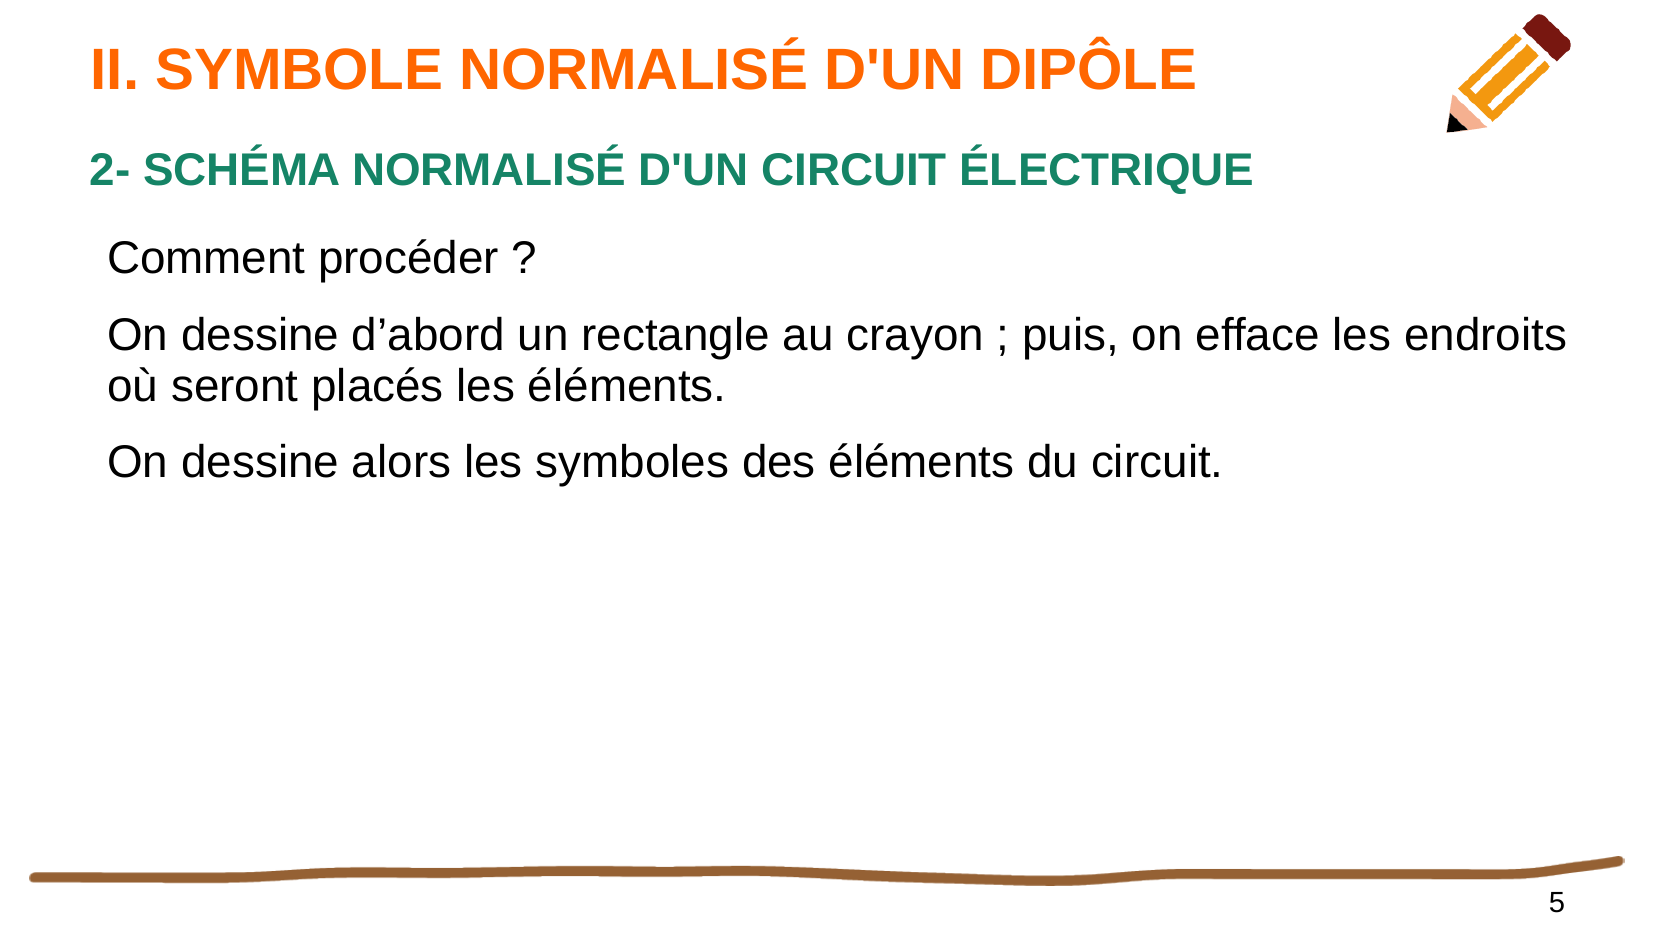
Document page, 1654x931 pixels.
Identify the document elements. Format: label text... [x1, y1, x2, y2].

picture [1446, 14, 1571, 133]
text_box 2- SCHÉMA NORMALISÉ D'UN CIRCUIT ÉLECTRIQUE [75, 136, 1577, 203]
text_box Comment procéder ? On dessine d’abord un rectangle au crayon ; puis, on efface les endroits où seront placés les éléments. On dessine alors les symboles des éléments du circuit. [92, 225, 1613, 526]
picture [29, 856, 1625, 886]
title II. SYMBOLE NORMALISÉ D'UN DIPÔLE [19, 4, 1408, 135]
